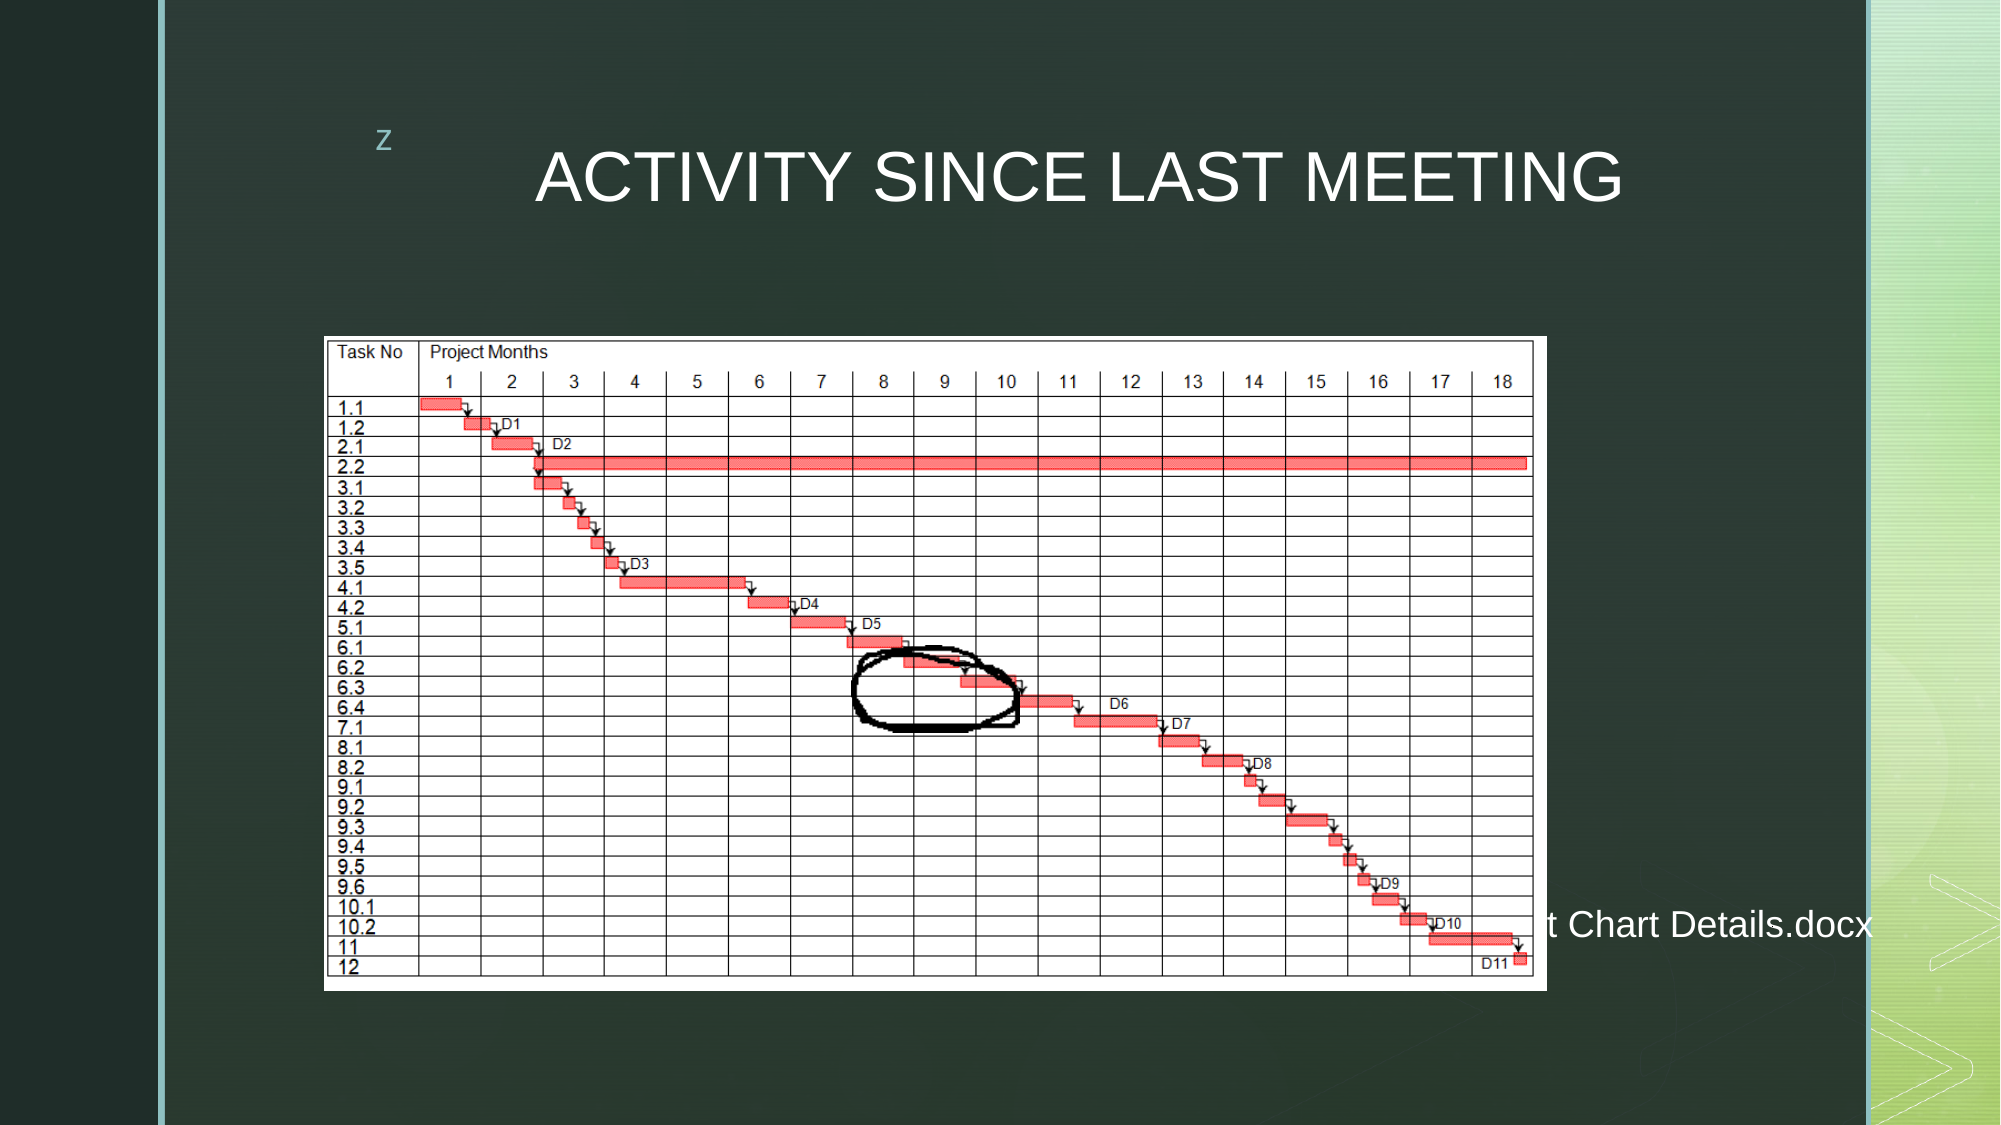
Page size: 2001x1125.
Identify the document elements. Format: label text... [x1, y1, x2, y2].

picture [324, 336, 1547, 991]
text_box Gant Chart Details.docx [1547, 893, 1889, 953]
title ACTIVITY SINCE LAST MEETING [428, 132, 1734, 310]
